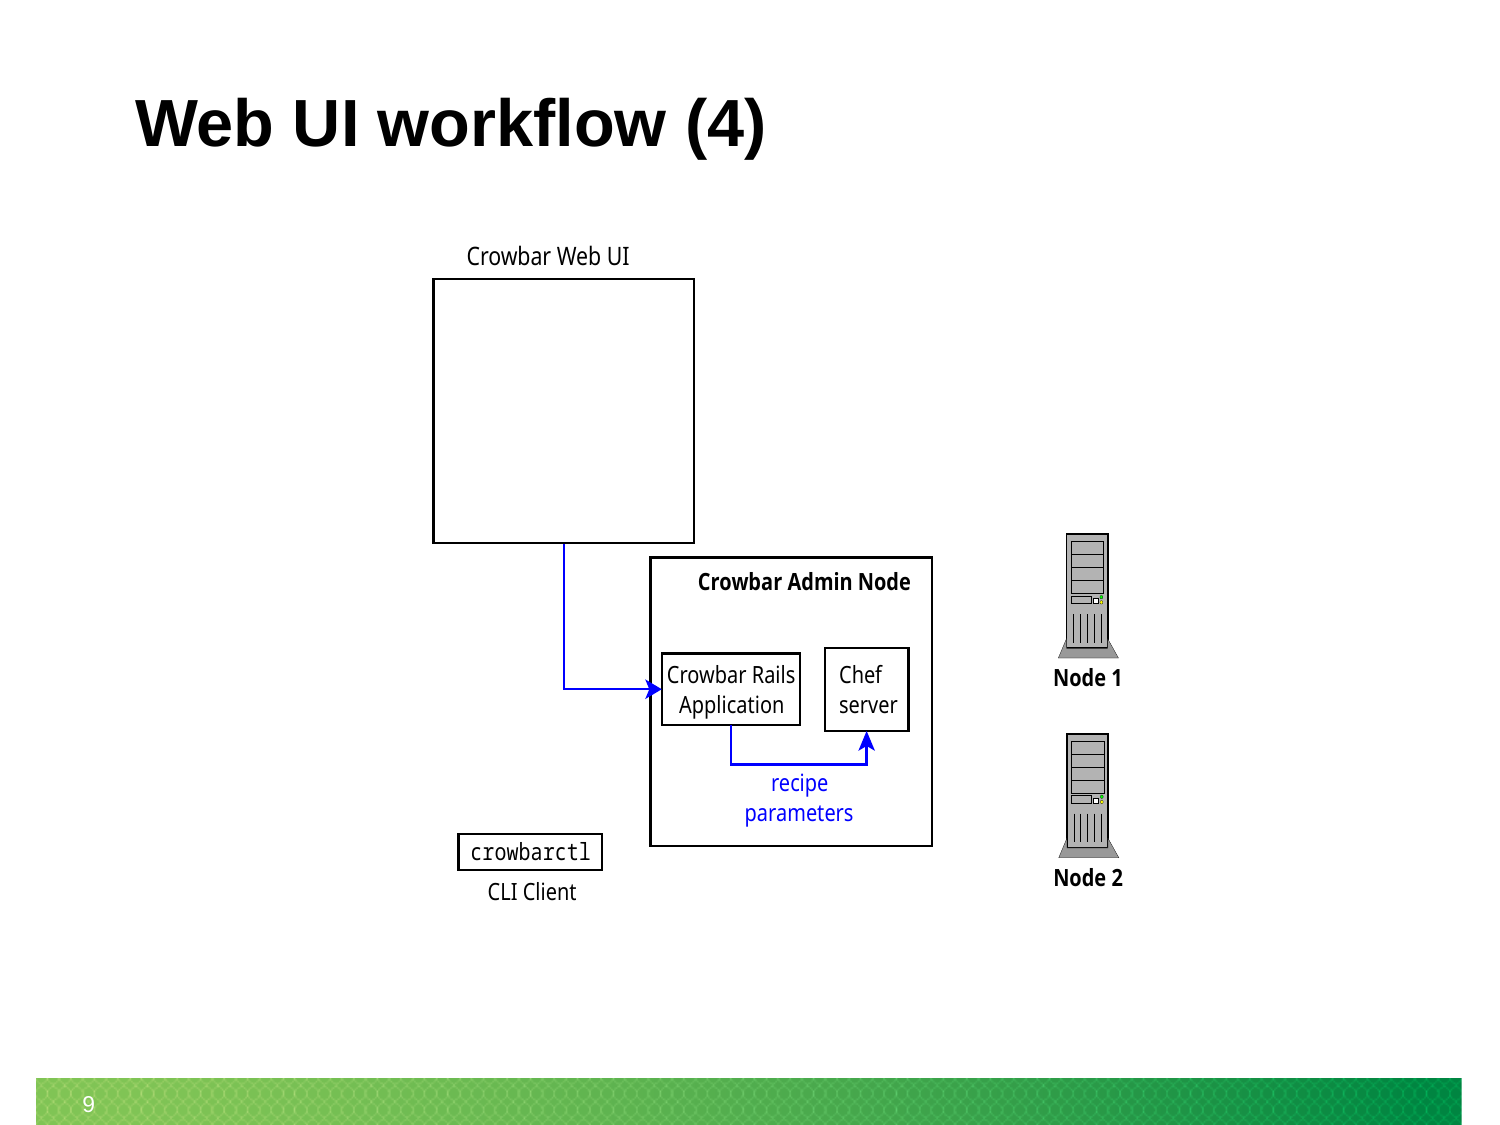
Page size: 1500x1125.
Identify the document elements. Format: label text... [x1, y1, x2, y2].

picture [36, 1078, 1462, 1125]
title Web UI workflow (4) [135, 41, 1372, 204]
picture [413, 236, 1123, 945]
